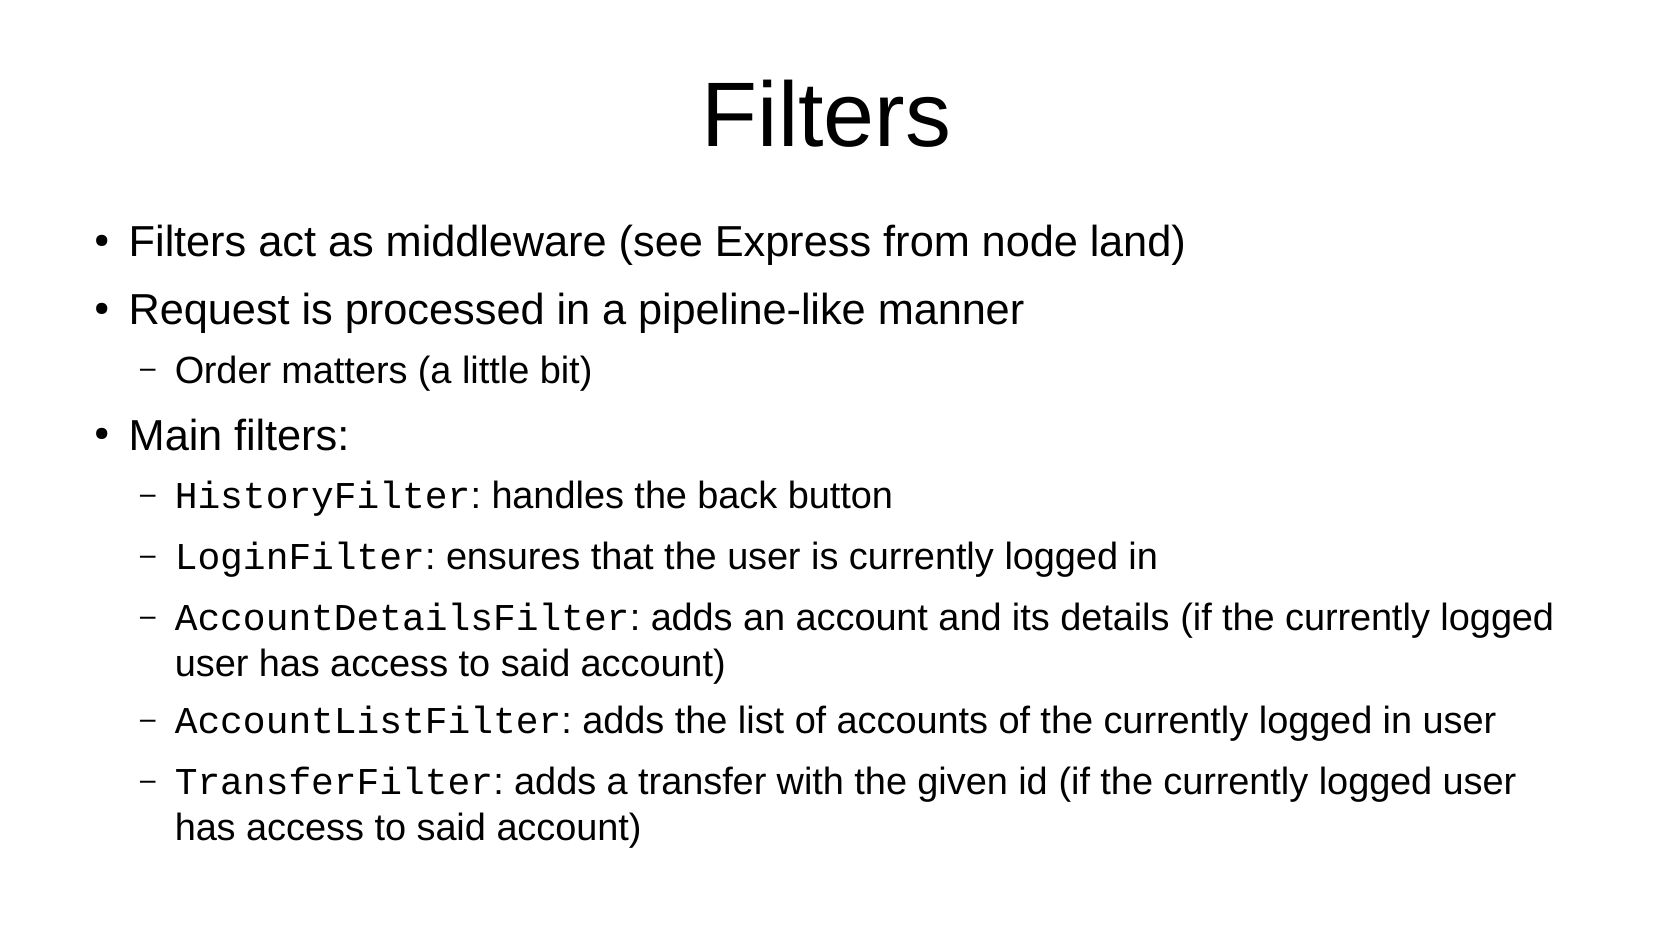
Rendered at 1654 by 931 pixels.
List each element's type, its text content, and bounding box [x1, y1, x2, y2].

title Filters [82, 37, 1571, 193]
list Filters act as middleware (see Express from node land) Request is processed in a pipeline-like manner Order matters (a little bit) Main filters: HistoryFilter: handles the back button LoginFilter: ensures that the user is currently logged in AccountDetailsFilter: adds an account and its details (if the currently logged user has access to said account) AccountListFilter: adds the list of accounts of the currently logged in user TransferFilter: adds a transfer with the given id (if the currently logged user has access to said account) [82, 217, 1571, 863]
